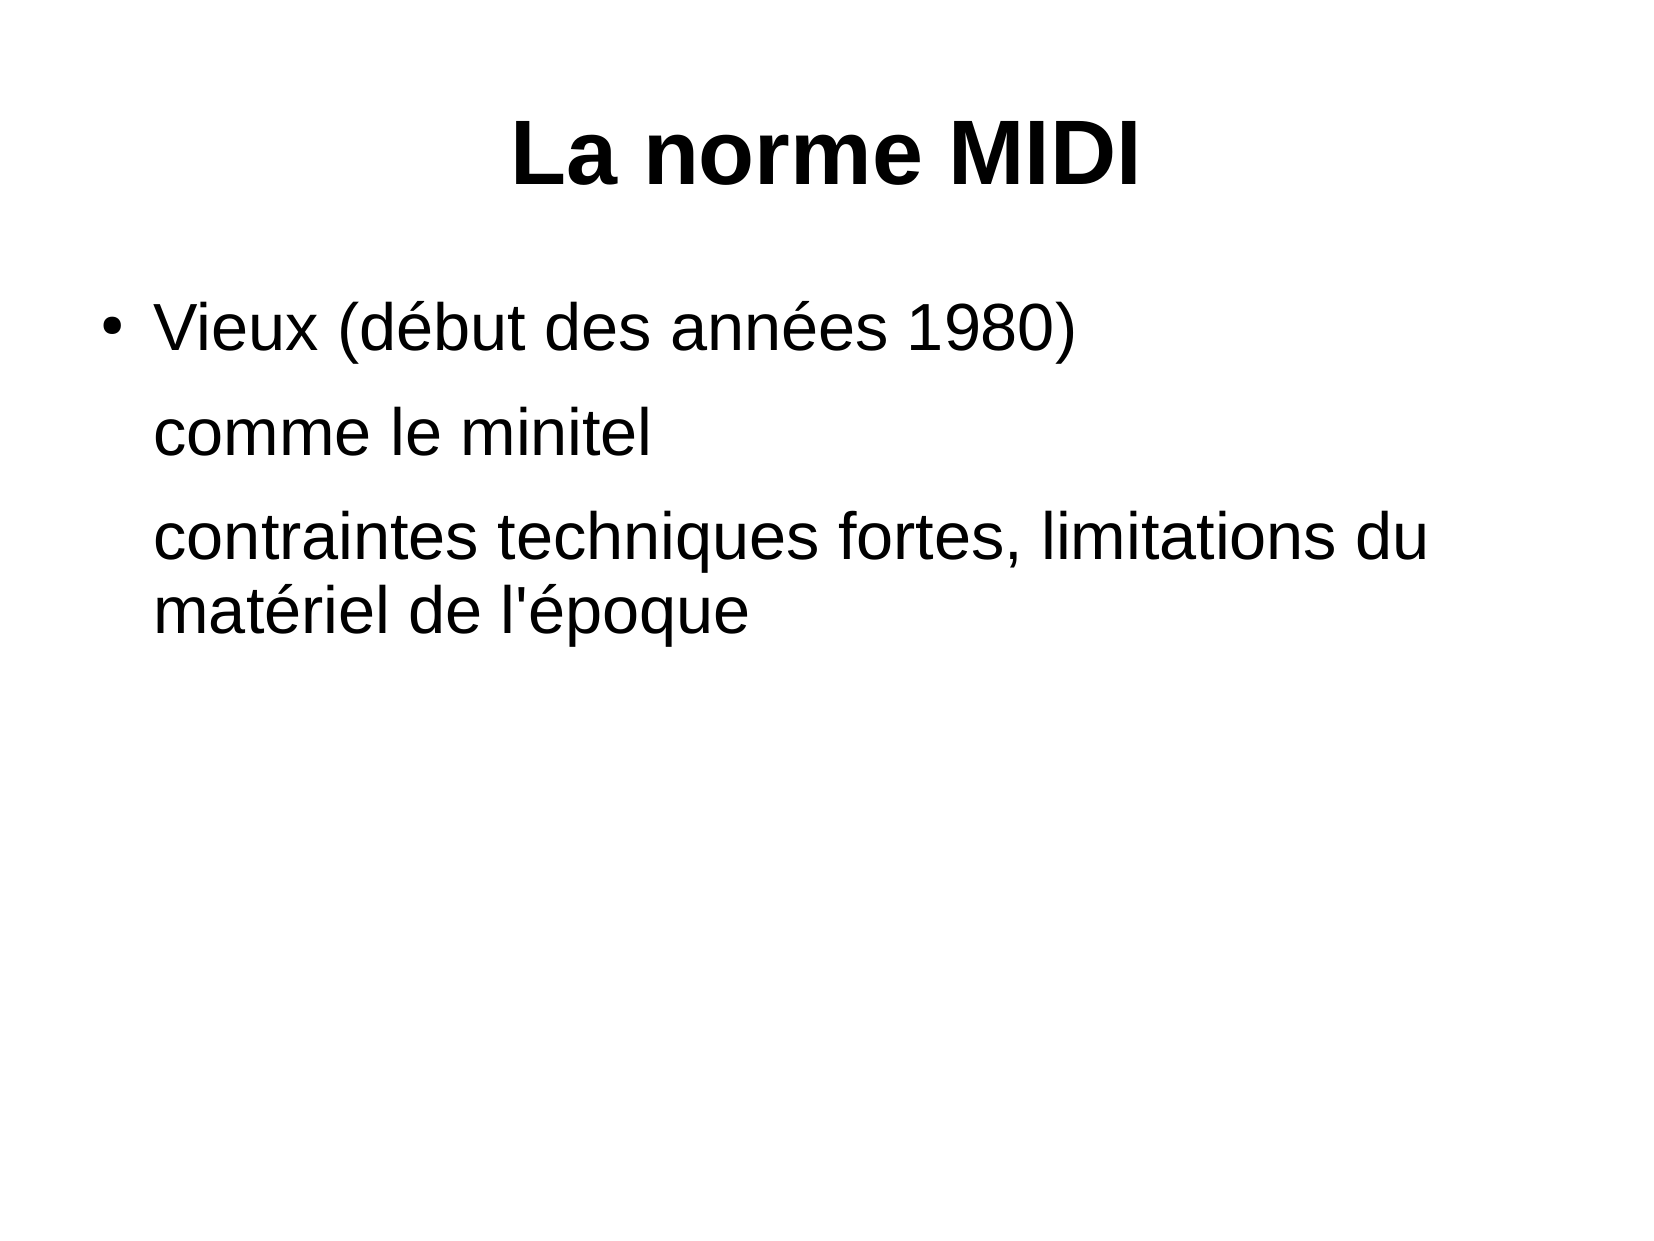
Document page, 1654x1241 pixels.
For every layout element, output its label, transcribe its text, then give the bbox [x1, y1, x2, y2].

title La norme MIDI [82, 49, 1571, 257]
list Vieux (début des années 1980) comme le minitel contraintes techniques fortes, limitations du matériel de l'époque [82, 290, 1571, 1010]
